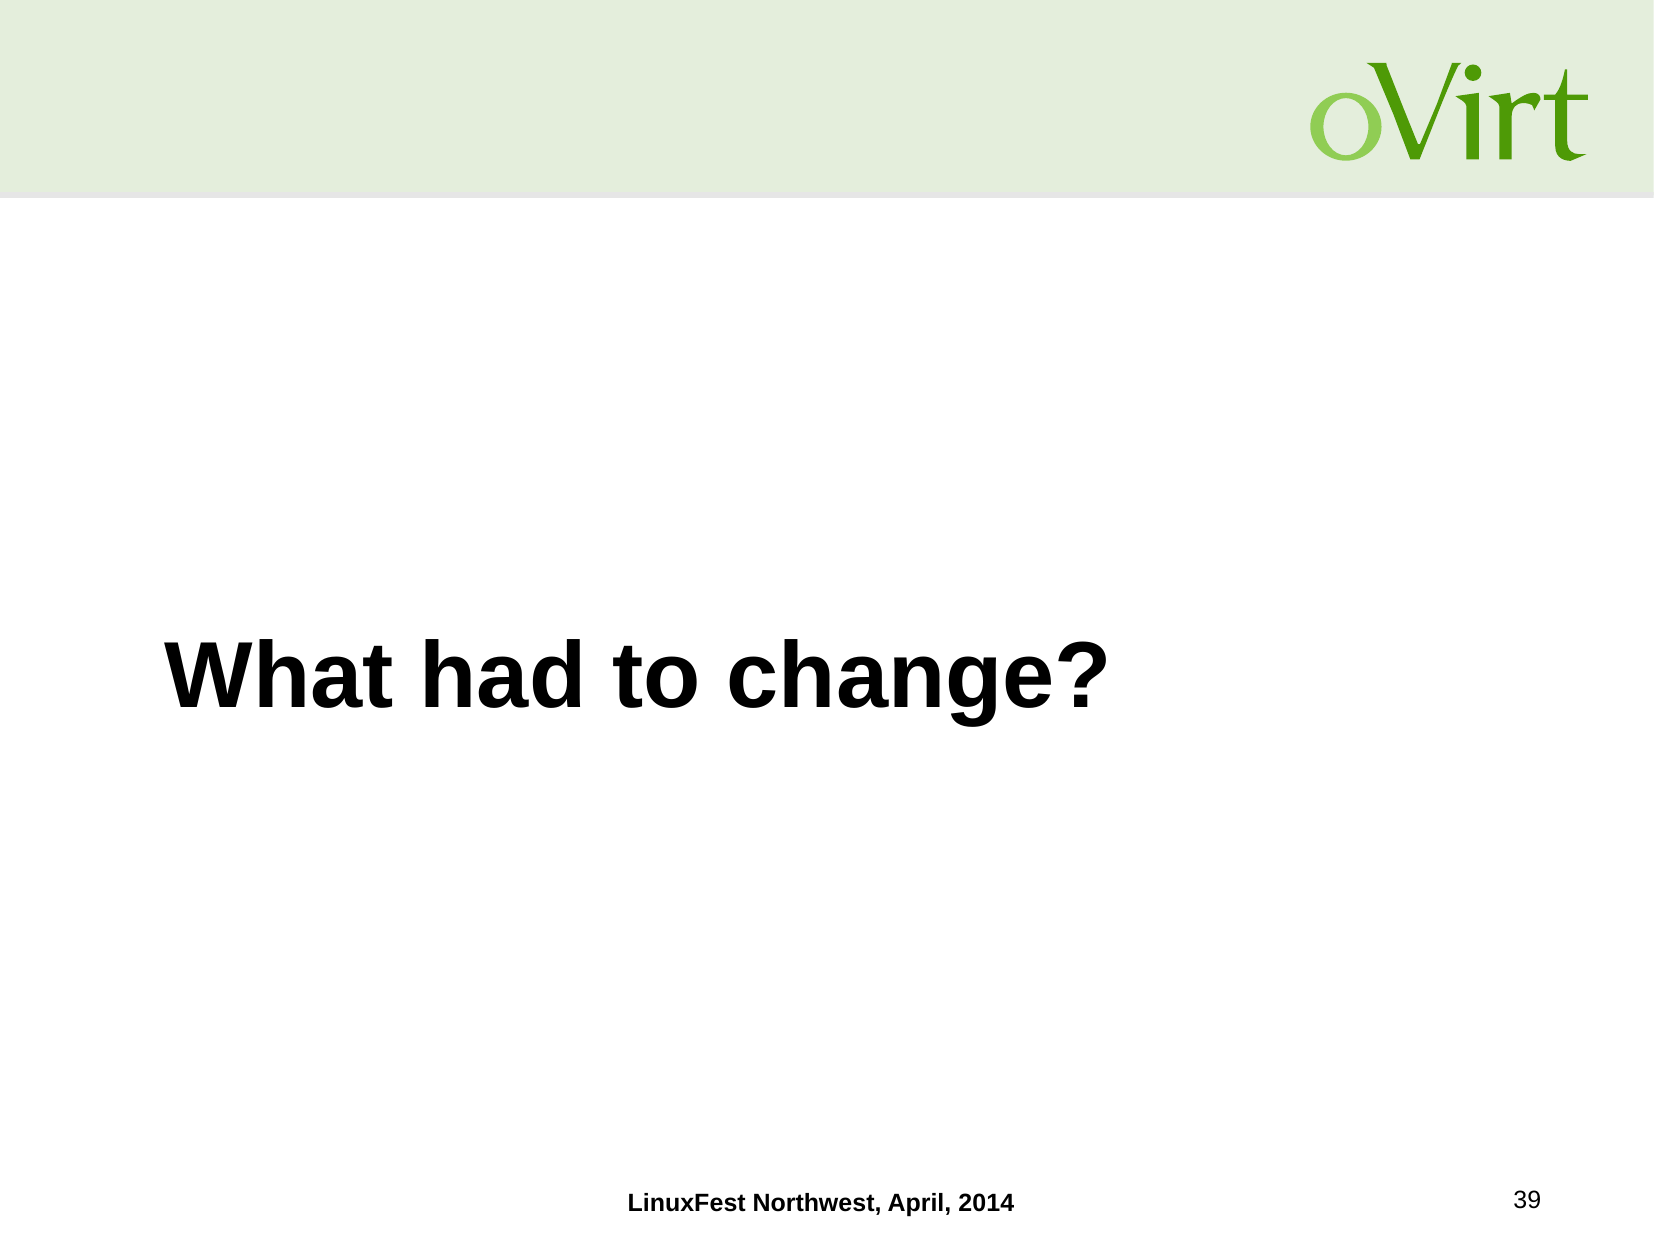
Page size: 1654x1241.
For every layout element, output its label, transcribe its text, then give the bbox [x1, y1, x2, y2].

text_box What had to change? [150, 615, 1654, 750]
